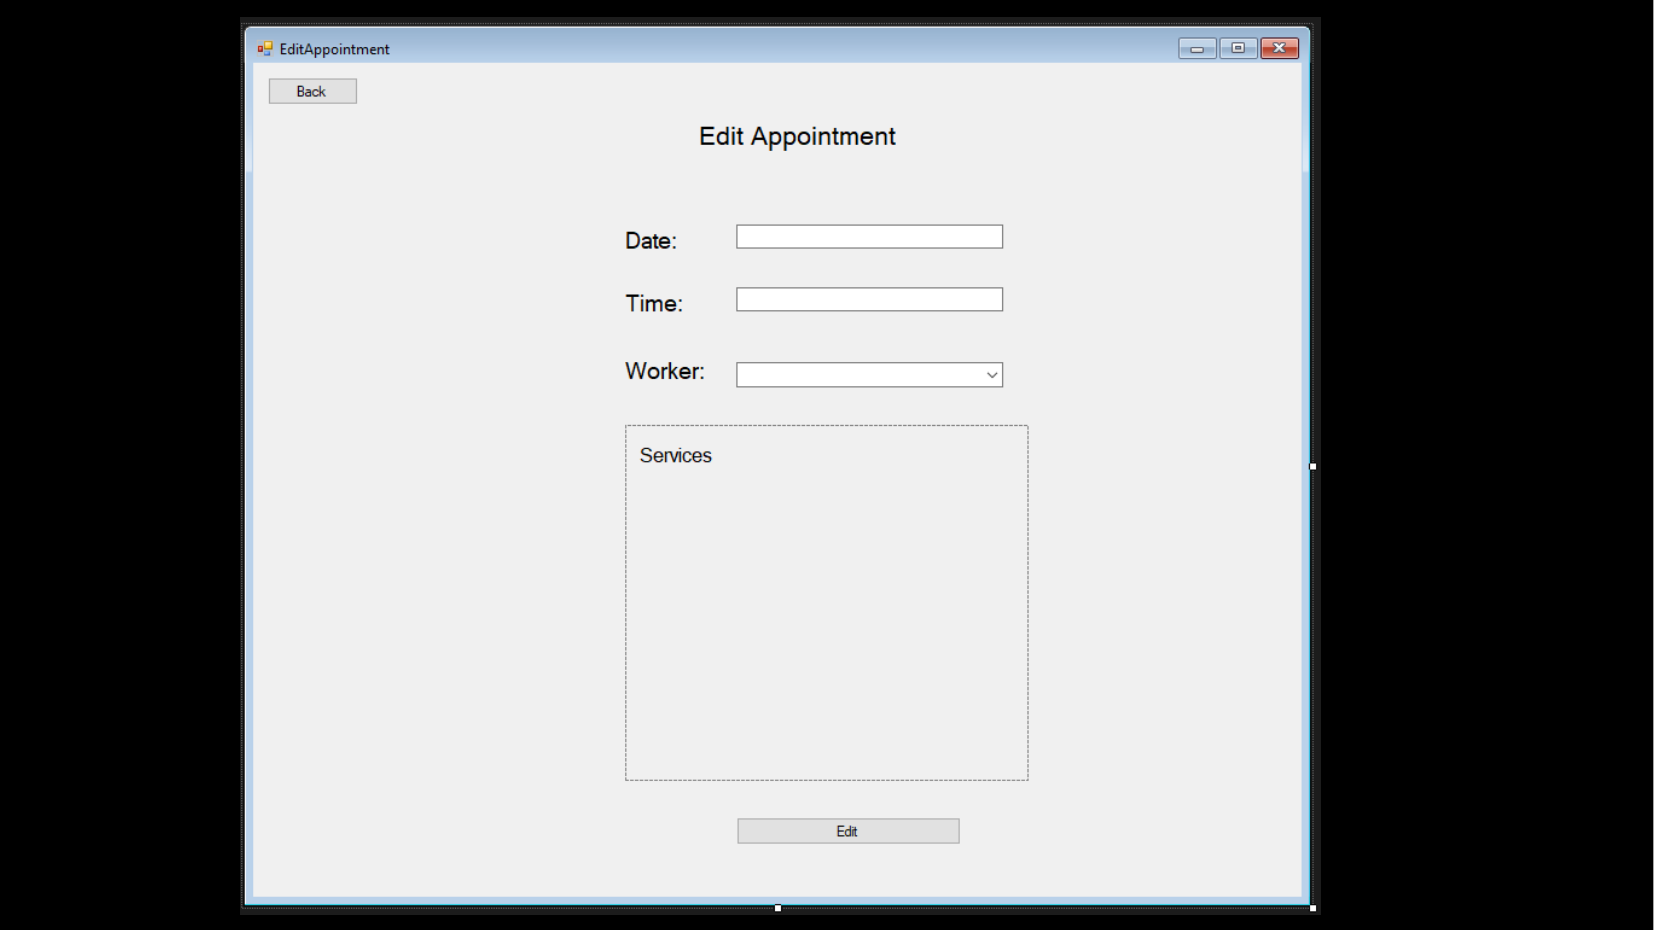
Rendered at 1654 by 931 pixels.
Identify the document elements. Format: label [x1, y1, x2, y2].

picture [240, 17, 1321, 916]
